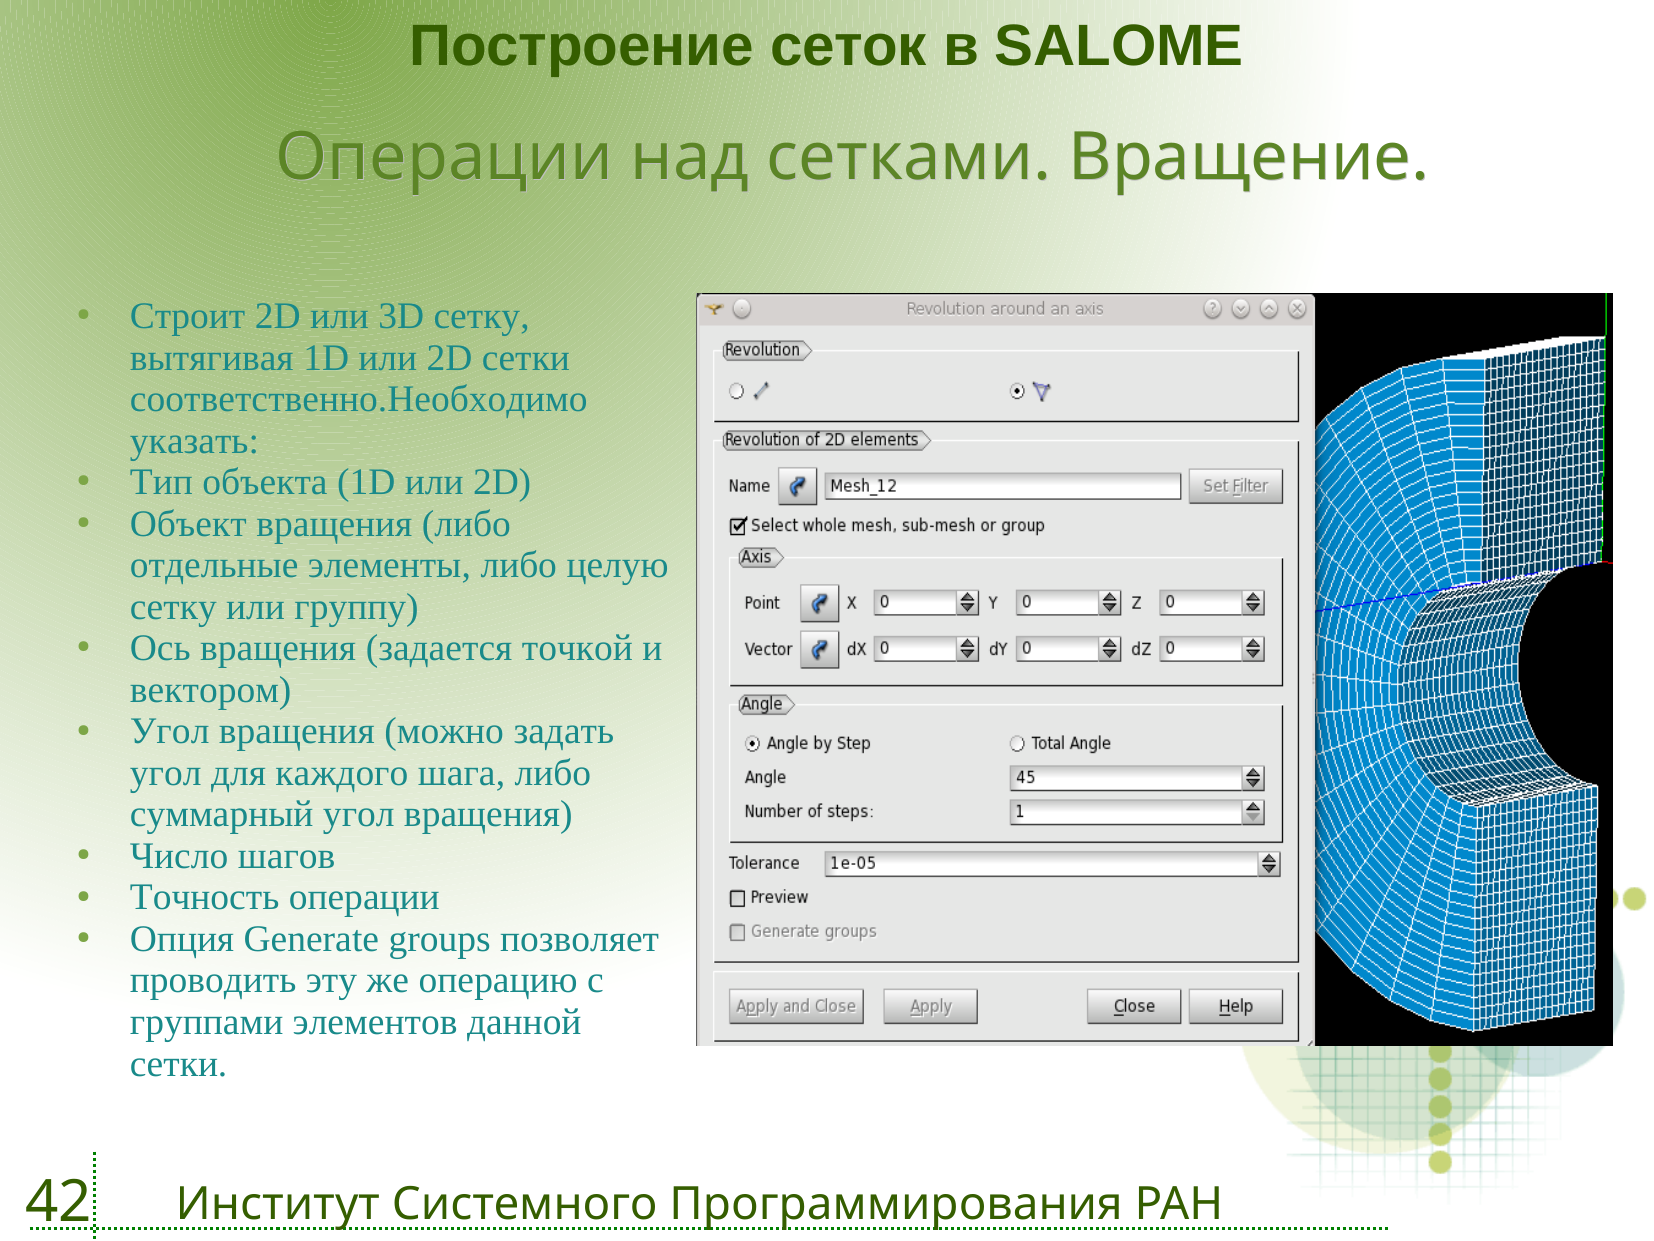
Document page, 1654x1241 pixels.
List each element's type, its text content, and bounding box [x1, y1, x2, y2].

picture [696, 293, 1654, 1211]
title Операции над сетками. Вращение. [82, 94, 1625, 213]
list Строит 2D или 3D сетку, вытягивая 1D или 2D сетки соответственно.Необходимо указать: Тип объекта (1D или 2D) Объект вращения (либо отдельные элементы, либо целую сетку или группу) Ось вращения (задается точкой и вектором) Угол вращения (можно задать угол для каждого шага, либо суммарный угол вращения) Число шагов Точность операции Опция Generate groups позволяет проводить эту же операцию с группами элементов данной сетки. [59, 295, 680, 1085]
